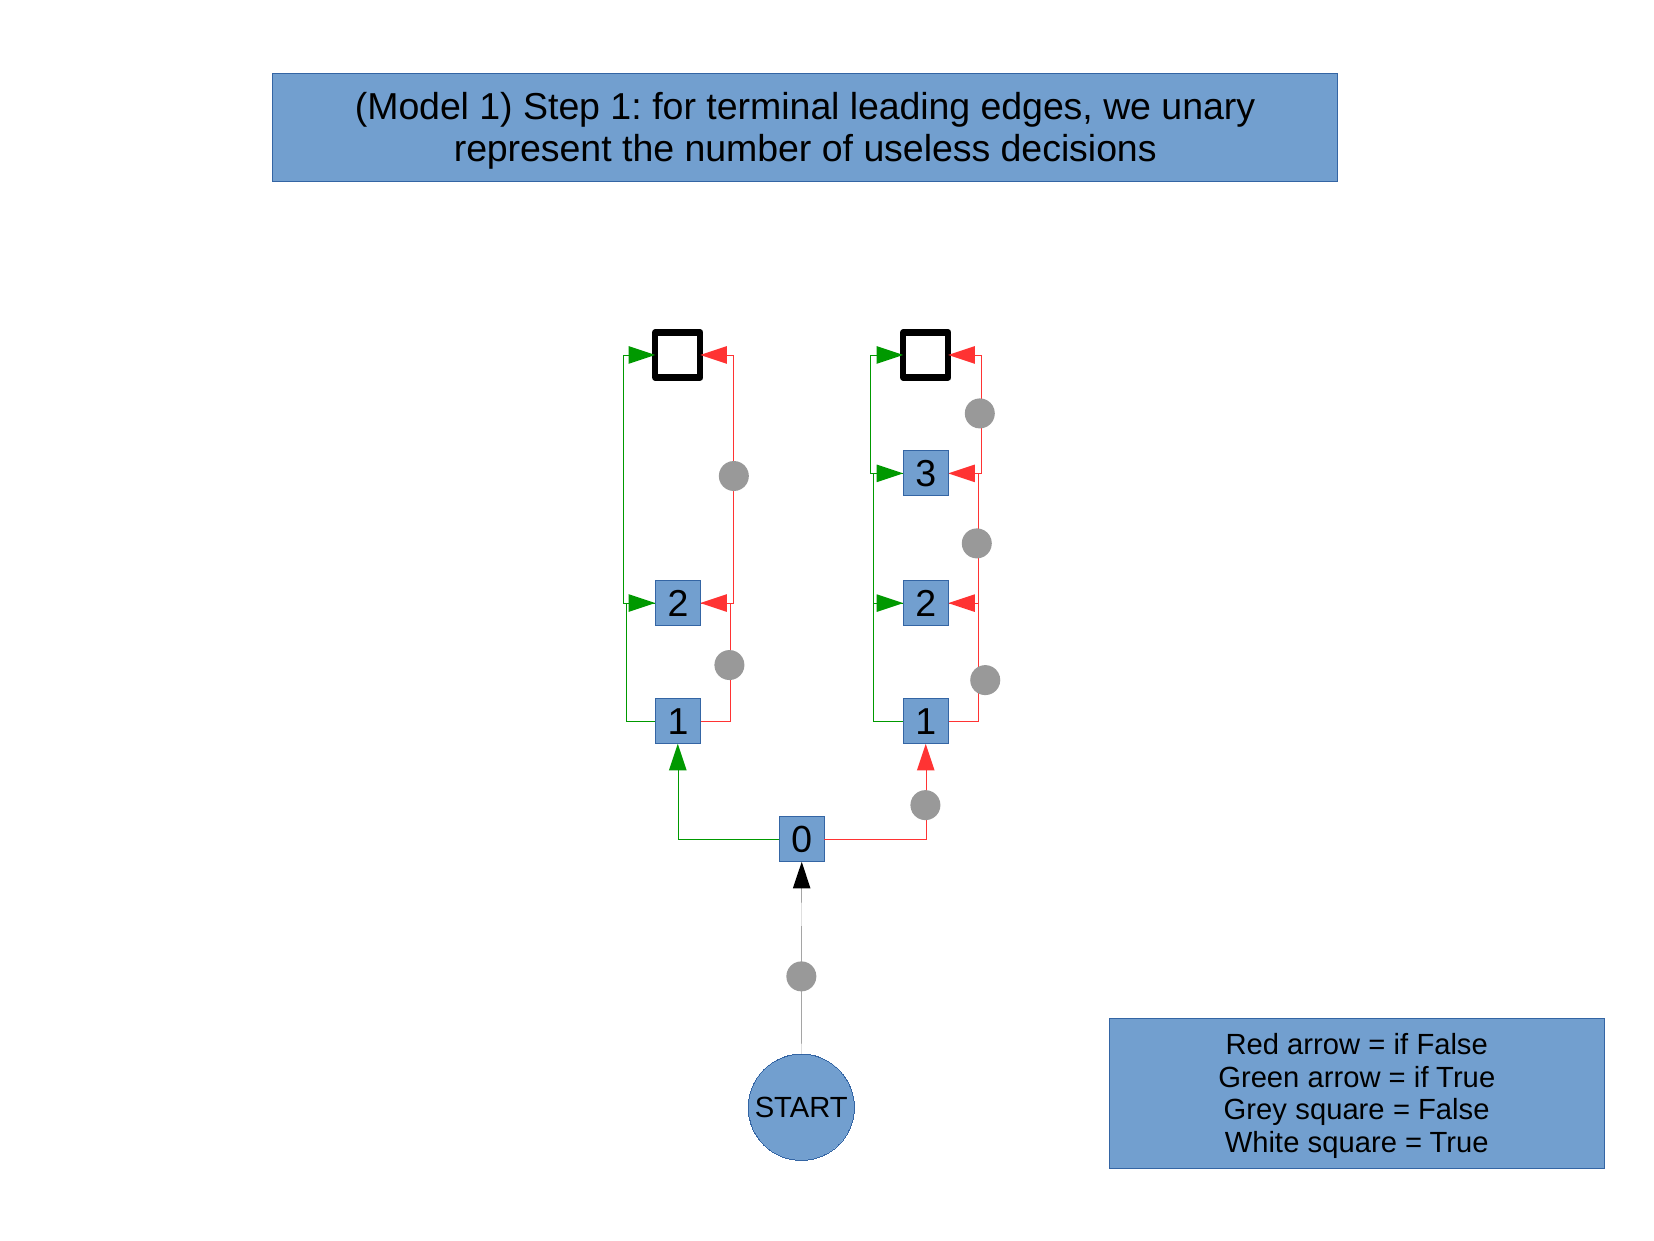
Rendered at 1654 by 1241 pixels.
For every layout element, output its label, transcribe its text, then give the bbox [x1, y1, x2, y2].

text_box [970, 665, 1001, 696]
text_box 1 [903, 698, 949, 744]
text_box Red arrow = if False Green arrow = if True Grey square = False White square = True [1109, 1018, 1605, 1169]
text_box [714, 650, 745, 681]
text_box (Model 1) Step 1: for terminal leading edges, we unary represent the number of useless decisions [272, 73, 1338, 182]
text_box 2 [655, 580, 701, 626]
text_box [903, 332, 949, 378]
text_box 2 [903, 580, 949, 626]
text_box [910, 790, 941, 821]
text_box START [748, 1054, 855, 1161]
text_box [964, 398, 995, 429]
text_box [786, 961, 817, 992]
text_box [655, 332, 701, 378]
text_box 0 [779, 816, 825, 862]
text_box [961, 528, 992, 559]
text_box 1 [655, 698, 701, 744]
text_box 3 [903, 450, 949, 496]
text_box [718, 460, 749, 492]
